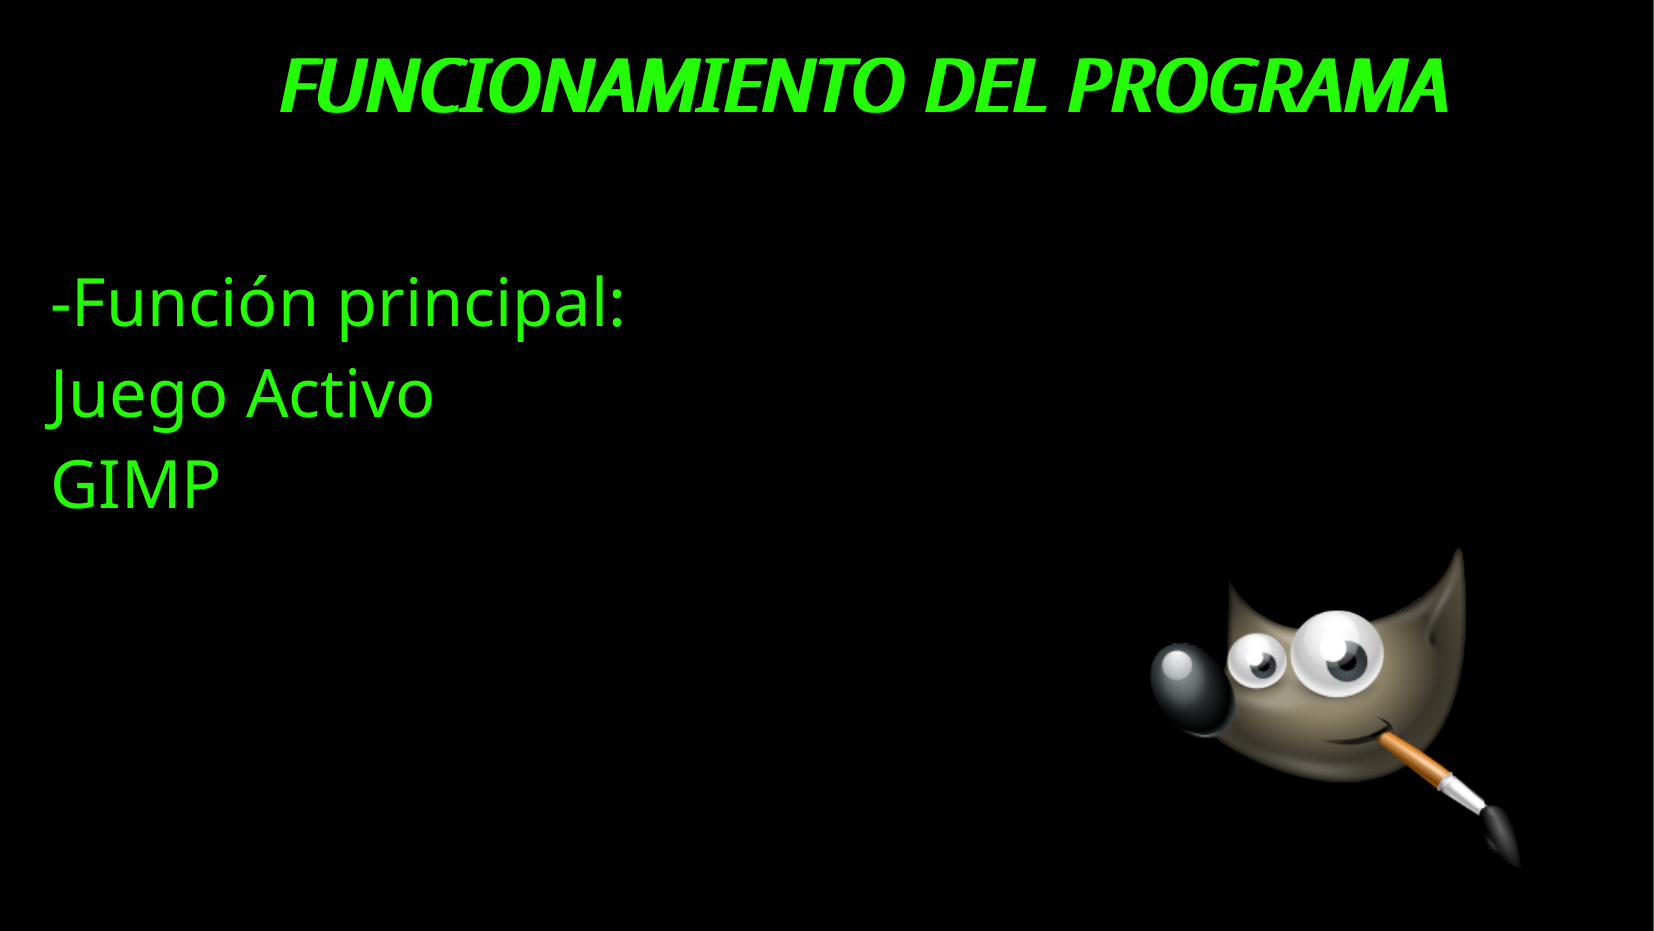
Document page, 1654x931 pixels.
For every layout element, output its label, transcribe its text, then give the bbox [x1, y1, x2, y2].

text_box -Función principal: Juego Activo GIMP [35, 248, 1052, 479]
text_box FUNCIONAMIENTO DEL PROGRAMA [359, 25, 1376, 201]
picture [0, 0, 1654, 931]
